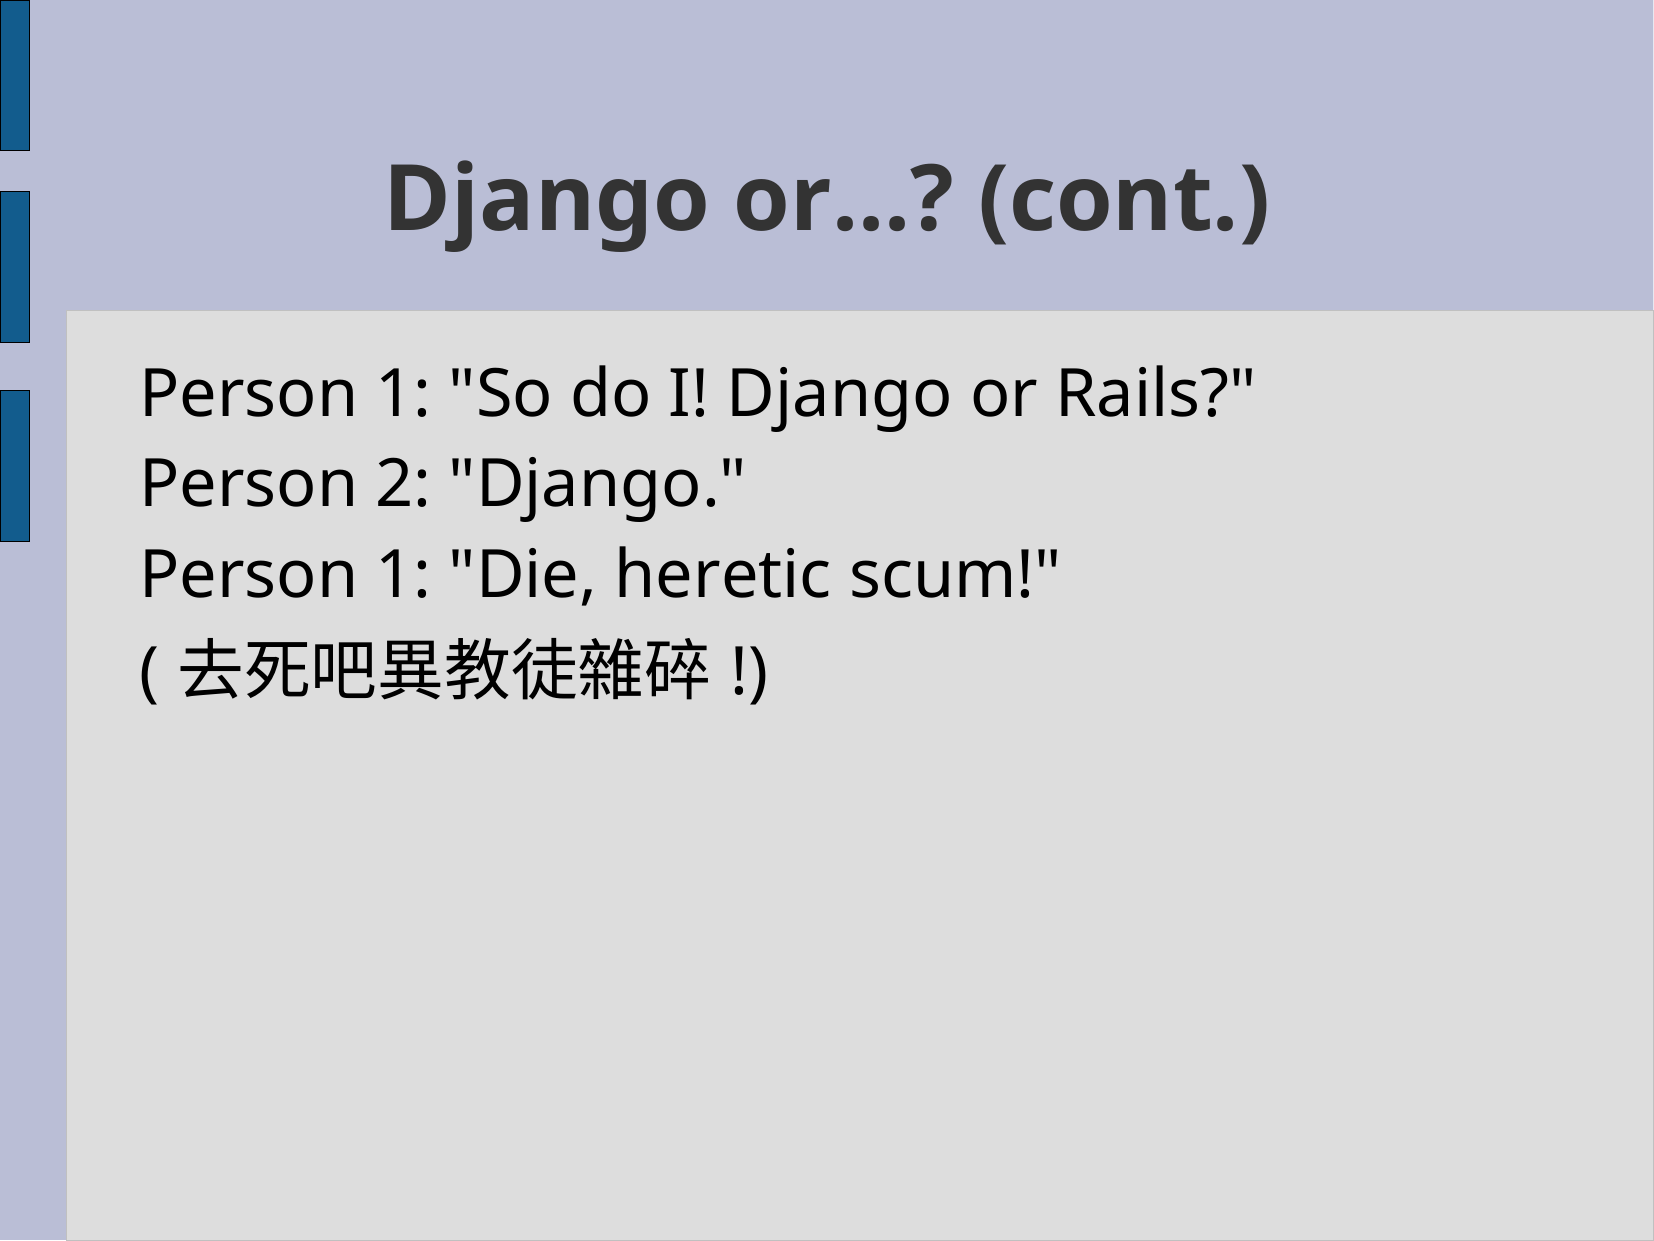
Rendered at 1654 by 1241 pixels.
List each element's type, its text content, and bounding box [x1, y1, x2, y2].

list Person 1: "So do I! Django or Rails?" Person 2: "Django." Person 1: "Die, heretic scum!" (去死吧異教徒雜碎!) [121, 344, 1534, 1112]
title Django or...? (cont.) [121, 98, 1534, 291]
